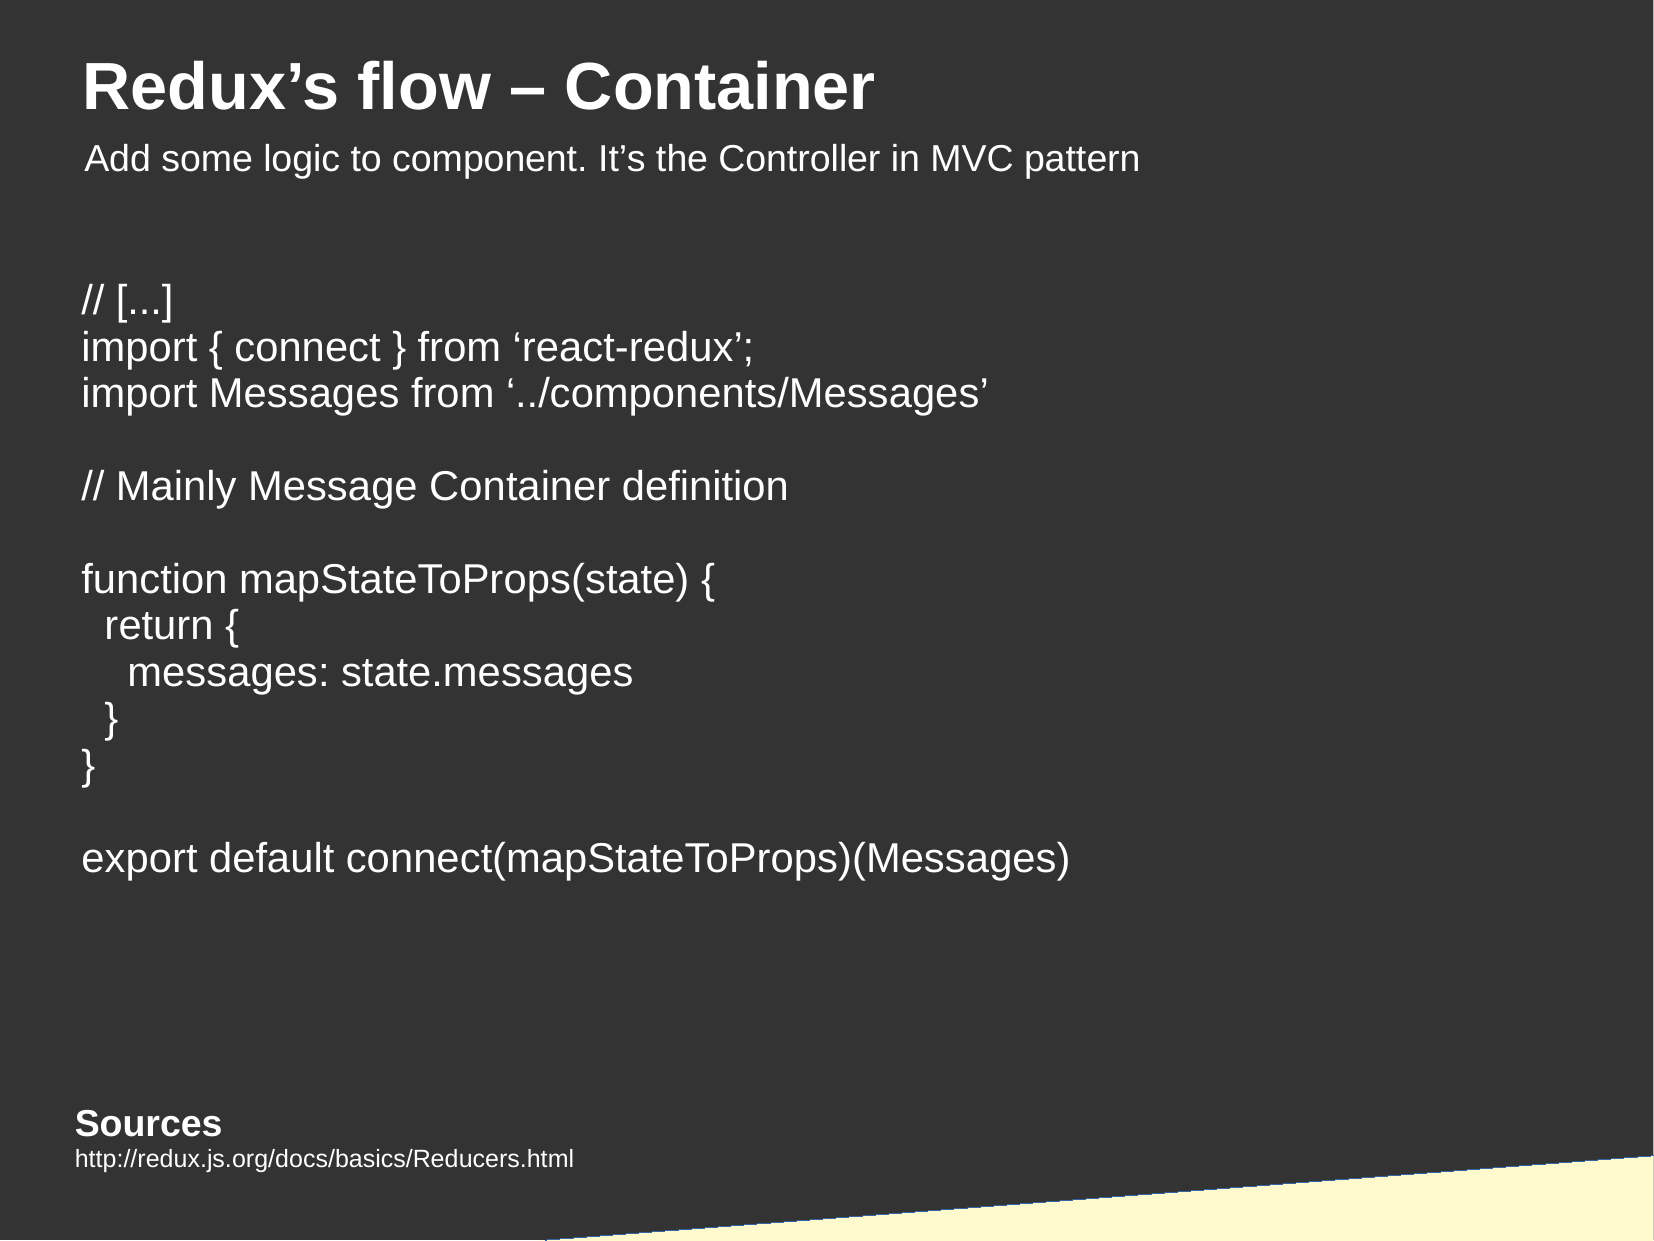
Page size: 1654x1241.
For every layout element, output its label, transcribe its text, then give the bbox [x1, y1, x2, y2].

text_box Sources http://redux.js.org/docs/basics/Reducers.html [60, 1095, 1546, 1194]
text_box Add some logic to component. It’s the Controller in MVC pattern [69, 129, 1366, 226]
title // [...] import { connect } from ‘react-redux’; import Messages from ‘../components/Messages’ // Mainly Message Container definition function mapStateToProps(state) { return { messages: state.messages } } export default connect(mapStateToProps)(Messages) [81, 276, 1411, 882]
title Redux’s flow – Container [82, 49, 1441, 125]
text_box [533, 1155, 1654, 1241]
